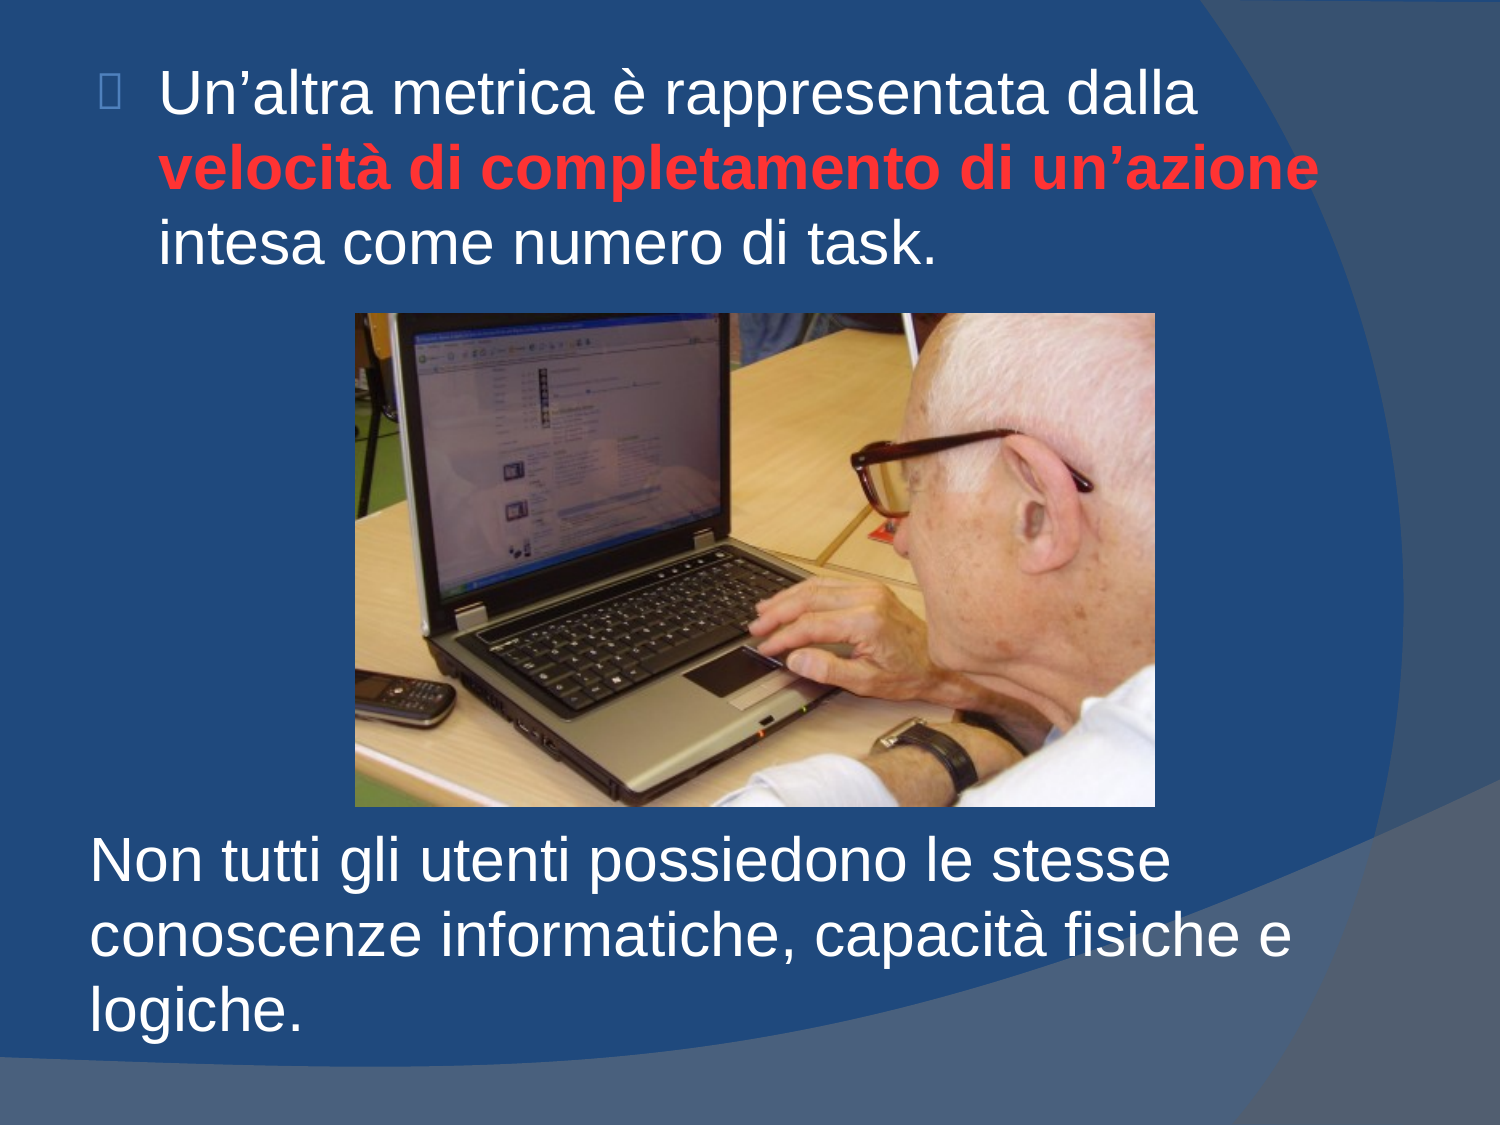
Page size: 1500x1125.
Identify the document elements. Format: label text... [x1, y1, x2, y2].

picture [355, 313, 1155, 807]
list Un’altra metrica è rappresentata dalla velocità di completamento di un’azione intesa come numero di task. [75, 45, 1430, 807]
text_box Non tutti gli utenti possiedono le stesse conoscenze informatiche, capacità fisiche e logiche. [74, 811, 1430, 1097]
